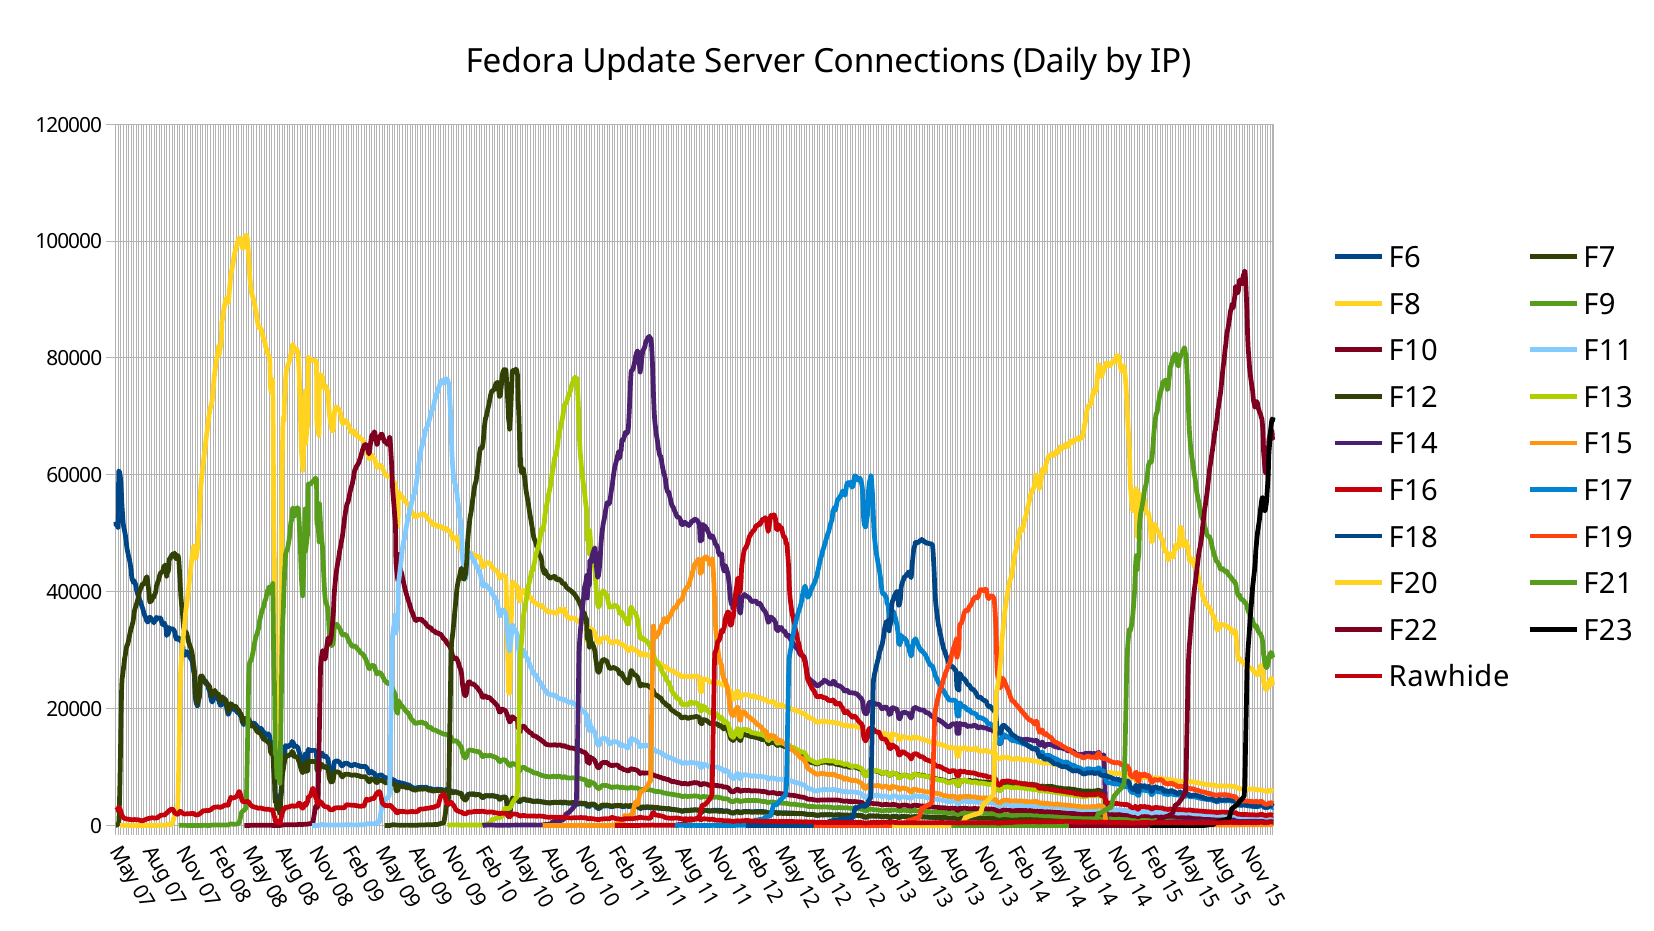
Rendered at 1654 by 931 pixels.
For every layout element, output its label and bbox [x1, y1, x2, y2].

chart [2, 1, 1654, 931]
